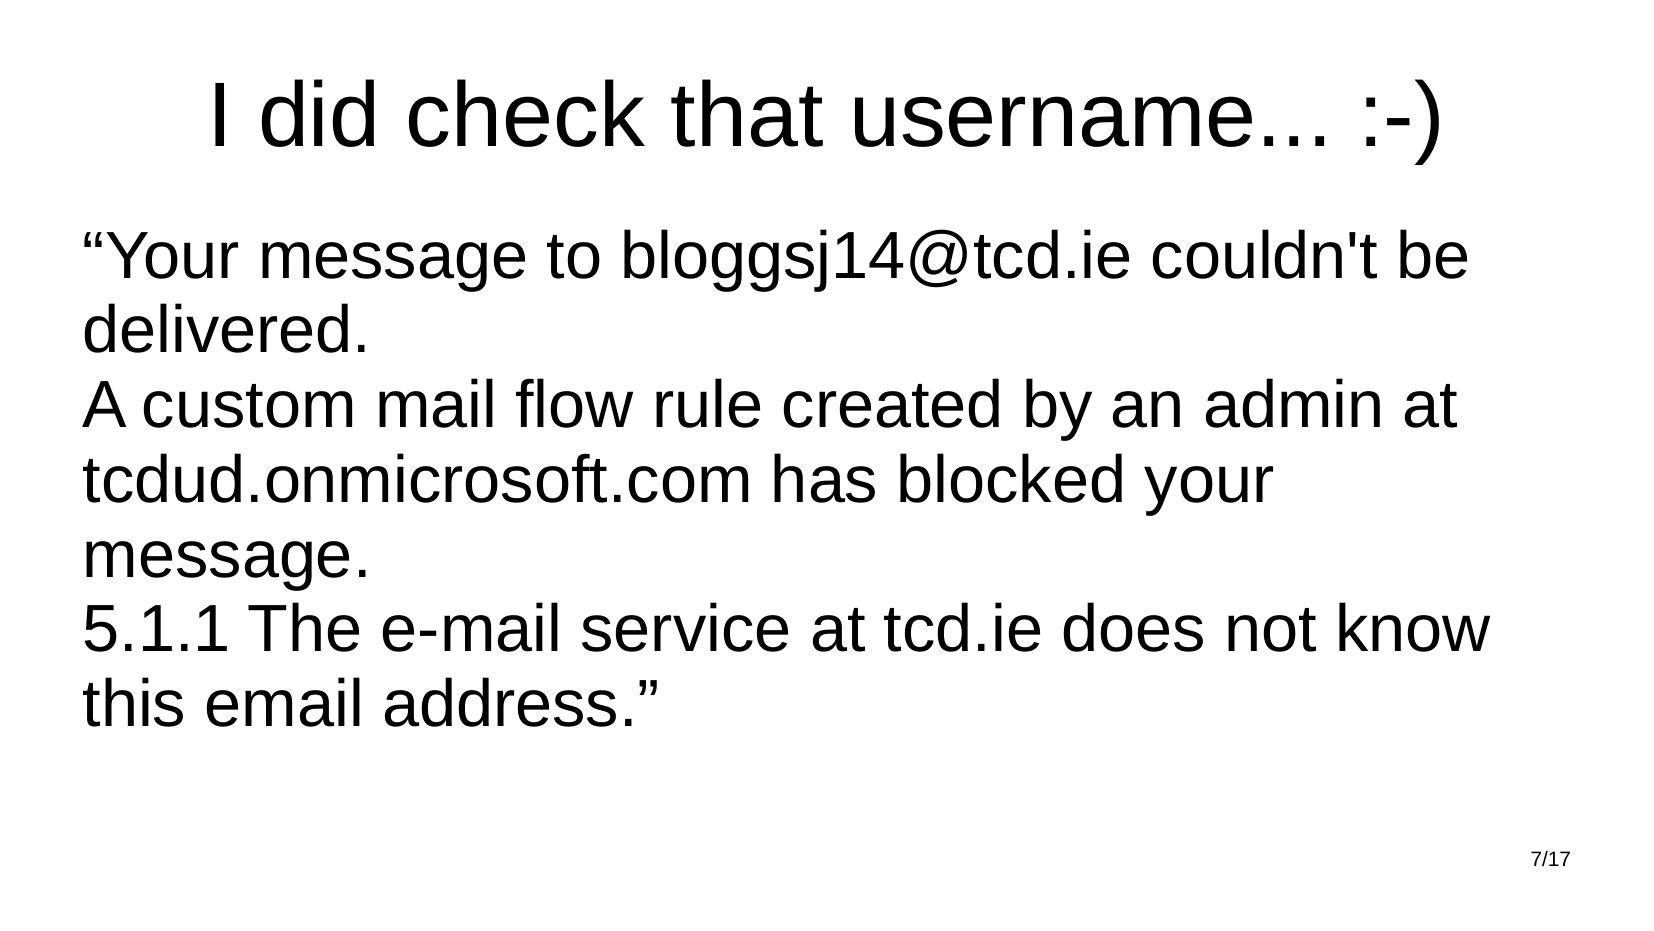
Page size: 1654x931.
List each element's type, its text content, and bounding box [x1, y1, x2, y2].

list “Your message to bloggsj14@tcd.ie couldn't be delivered. A custom mail flow rule created by an admin at tcdud.onmicrosoft.com has blocked your message. 5.1.1 The e-mail service at tcd.ie does not know this email address.” [82, 217, 1571, 758]
title I did check that username... :-) [82, 37, 1571, 193]
